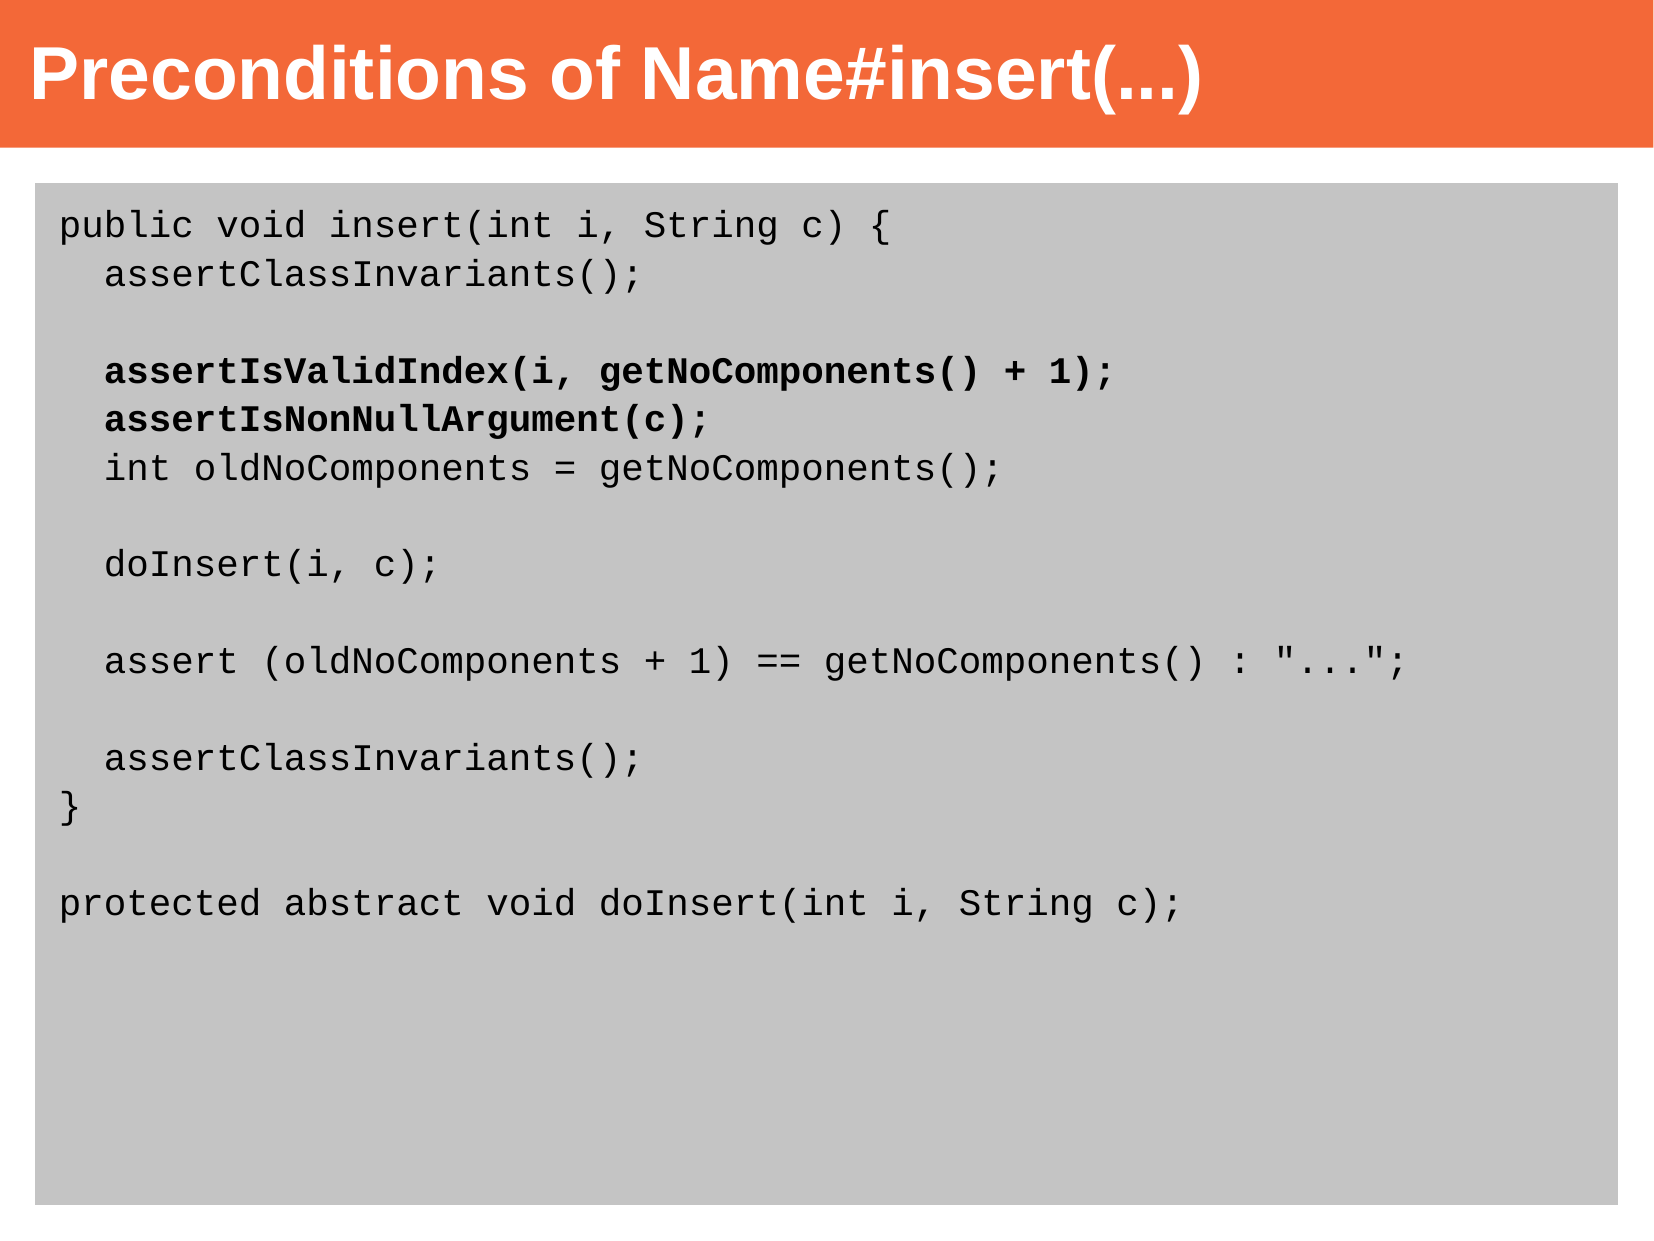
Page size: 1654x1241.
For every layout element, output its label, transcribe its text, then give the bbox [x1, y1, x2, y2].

list public void insert(int i, String c) { assertClassInvariants(); assertIsValidIndex(i, getNoComponents() + 1); assertIsNonNullArgument(c); int oldNoComponents = getNoComponents(); doInsert(i, c); assert (oldNoComponents + 1) == getNoComponents() : "..."; assertClassInvariants(); } protected abstract void doInsert(int i, String c); [29, 177, 1625, 1211]
title Preconditions of Name#insert(...) [0, 0, 1654, 148]
